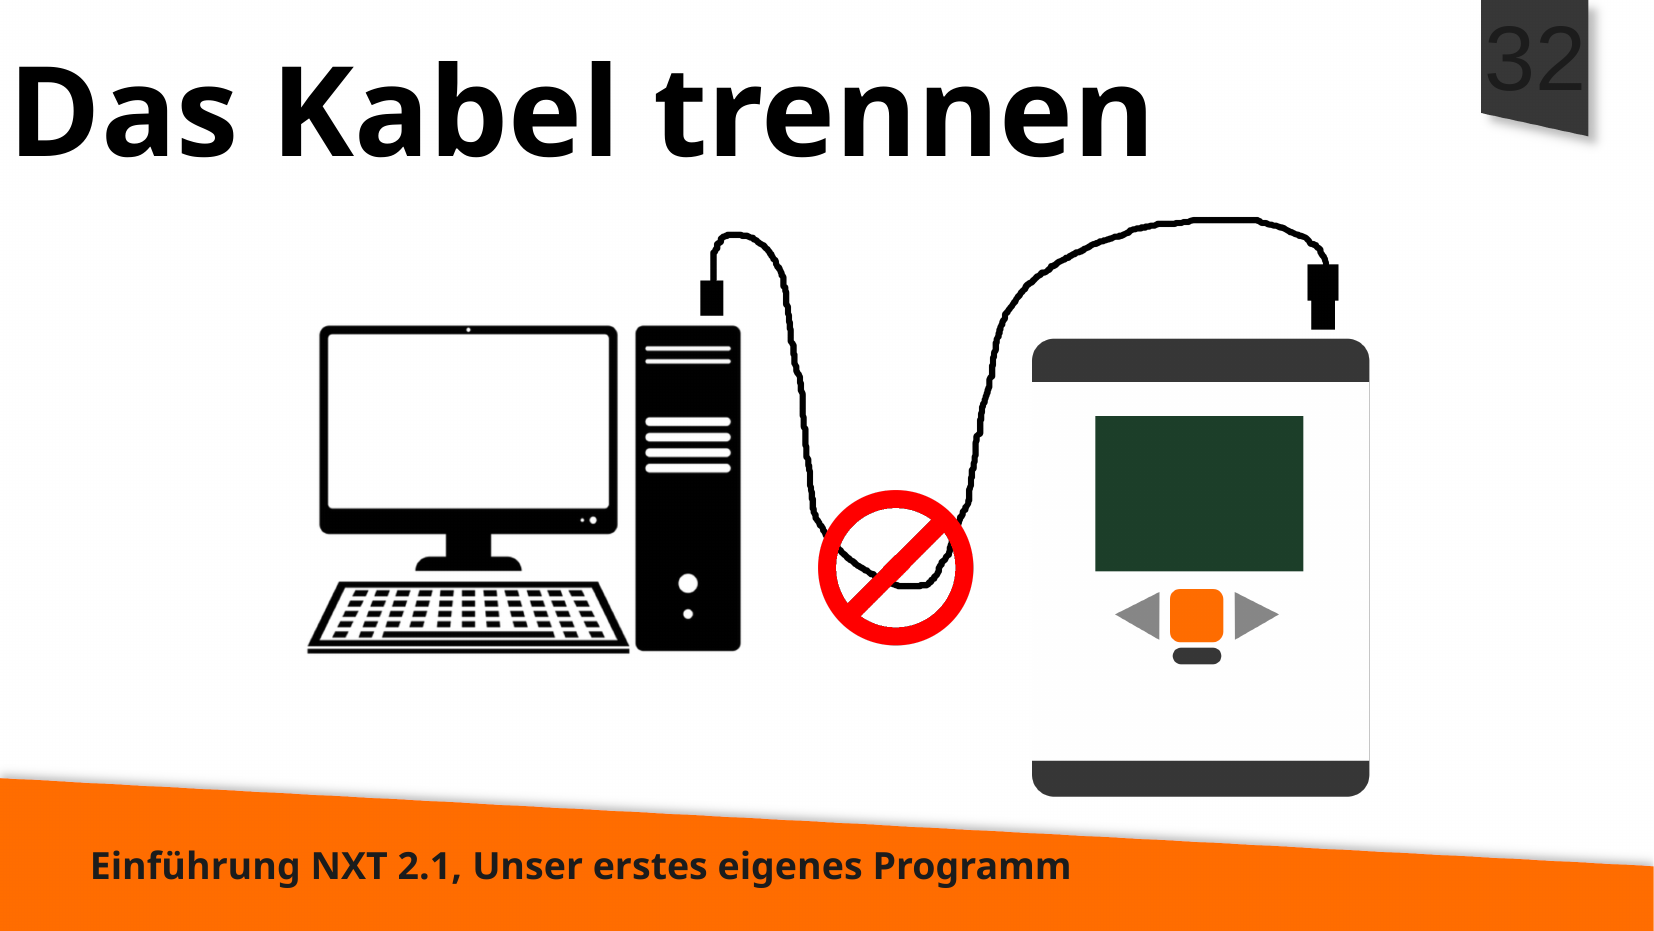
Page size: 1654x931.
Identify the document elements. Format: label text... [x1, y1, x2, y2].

text_box Einführung NXT 2.1, Unser erstes eigenes Programm [75, 832, 1201, 901]
title Das Kabel trennen [0, 28, 1376, 188]
text_box 32 [1462, 0, 1609, 151]
picture [0, 0, 1654, 931]
